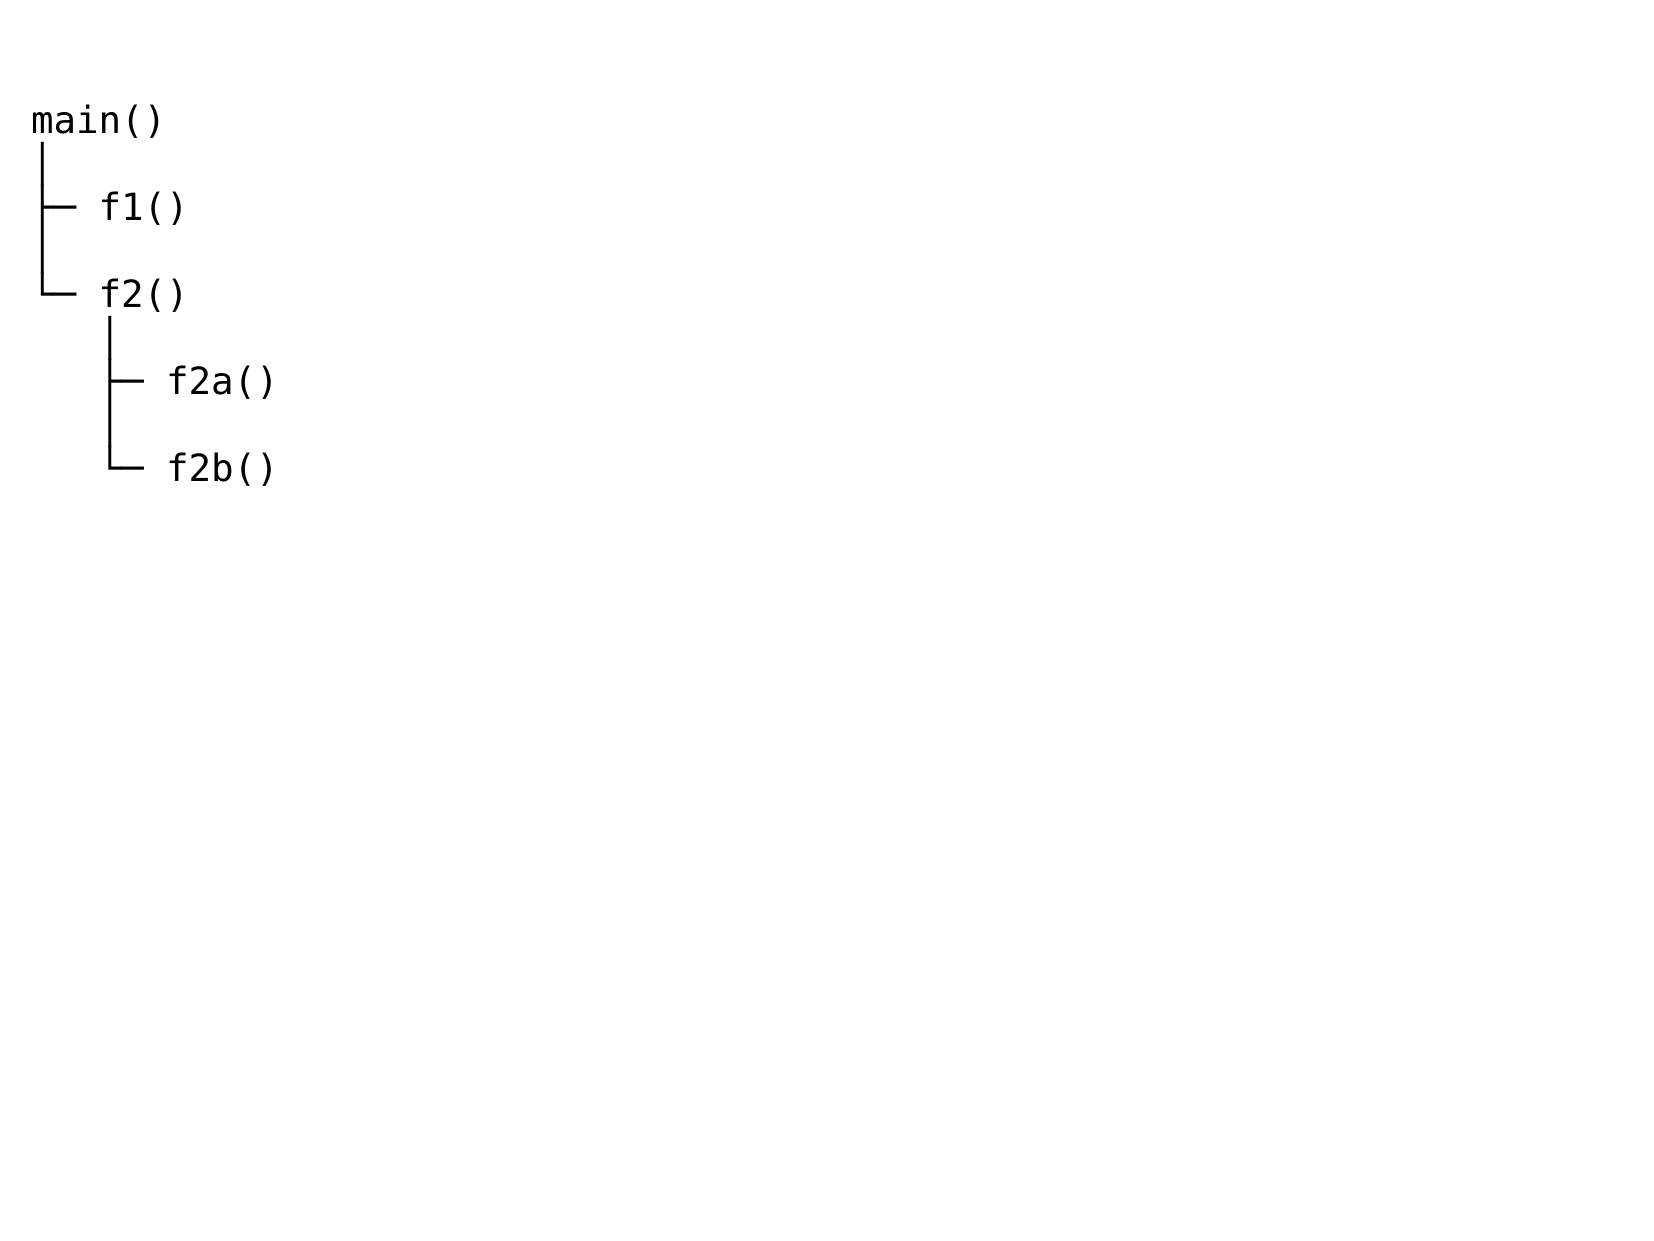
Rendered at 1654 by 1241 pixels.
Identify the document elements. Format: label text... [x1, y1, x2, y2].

text_box main() │ ├─ f1() │ └─ f2() │ ├─ f2a() │ └─ f2b() [0, 91, 759, 499]
